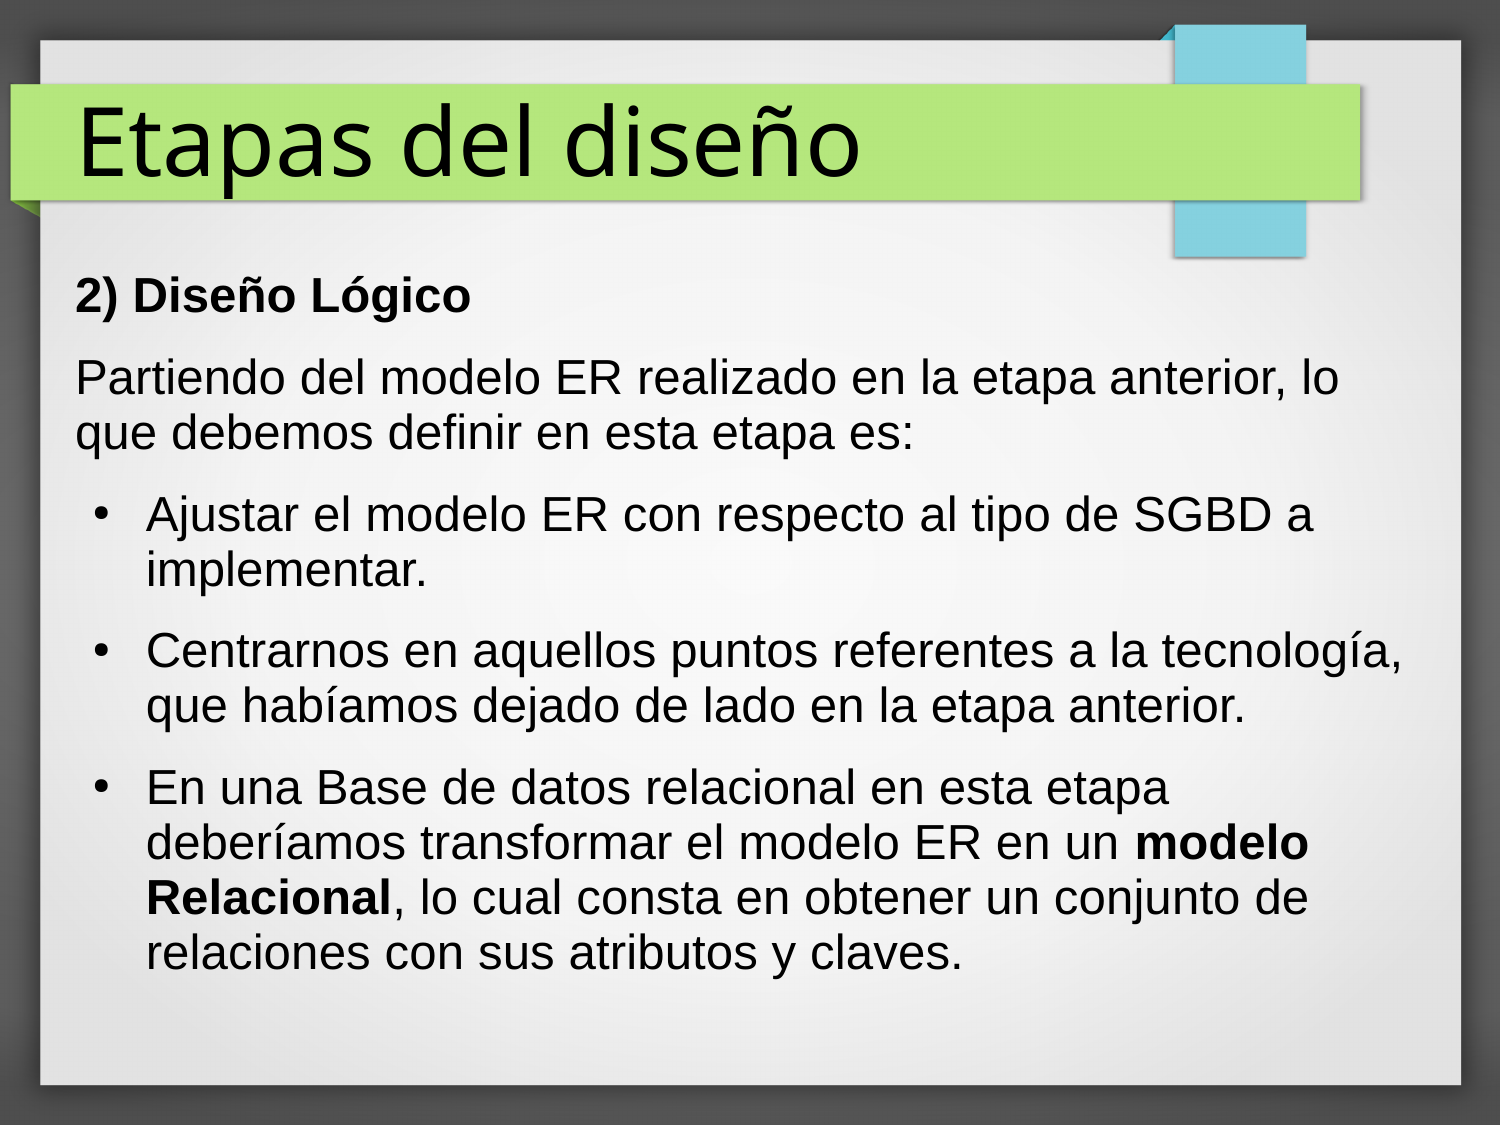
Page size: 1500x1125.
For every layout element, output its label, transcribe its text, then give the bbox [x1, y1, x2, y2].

title Etapas del diseño [75, 83, 1147, 196]
picture [0, 0, 1500, 1125]
list 2) Diseño Lógico Partiendo del modelo ER realizado en la etapa anterior, lo que debemos definir en esta etapa es: Ajustar el modelo ER con respecto al tipo de SGBD a implementar. Centrarnos en aquellos puntos referentes a la tecnología, que habíamos dejado de lado en la etapa anterior. En una Base de datos relacional en esta etapa deberíamos transformar el modelo ER en un modelo Relacional, lo cual consta en obtener un conjunto de relaciones con sus atributos y claves. [75, 267, 1426, 1040]
